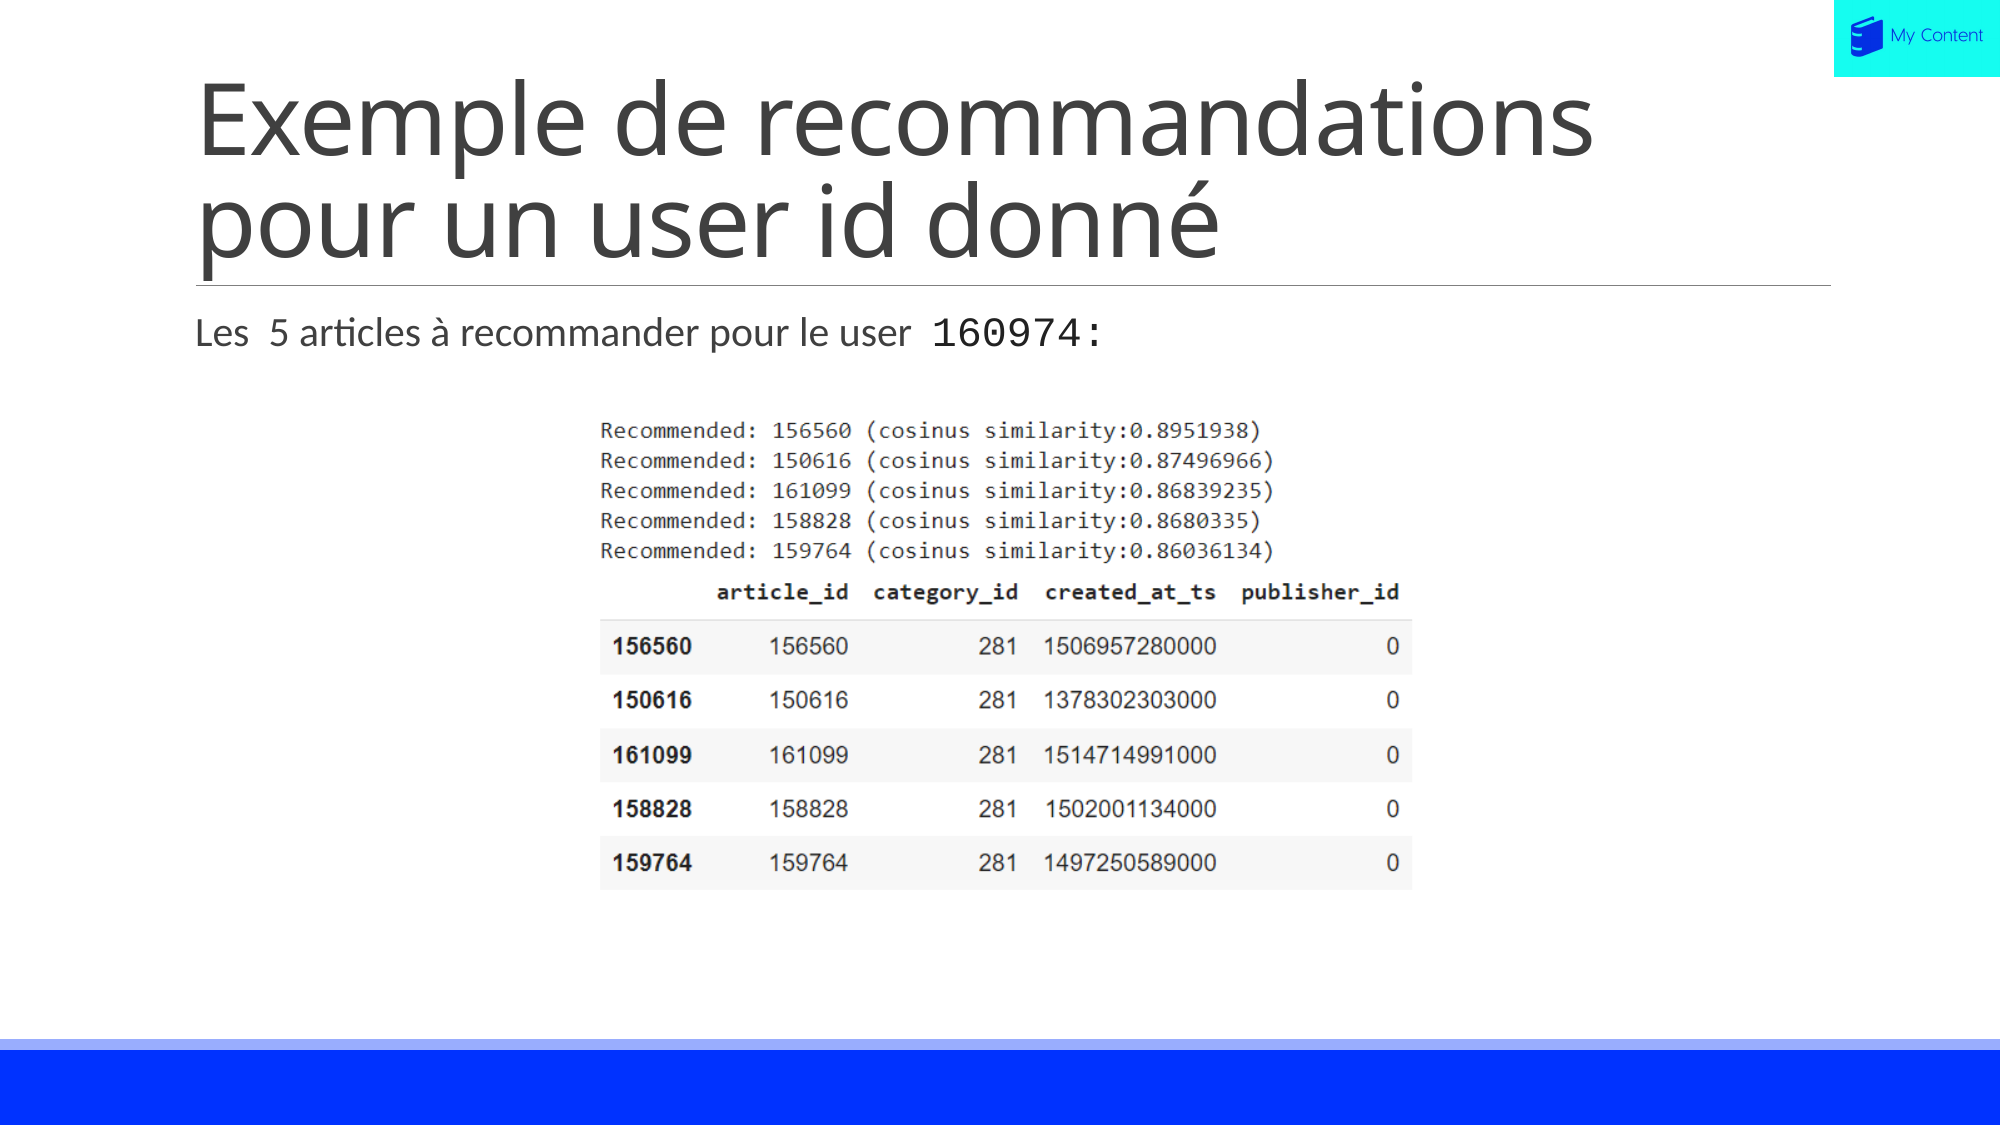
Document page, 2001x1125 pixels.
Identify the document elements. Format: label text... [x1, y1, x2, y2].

list Les 5 articles à recommander pour le user 160974: [180, 302, 1831, 963]
title Exemple de recommandations pour un user id donné [180, 47, 1831, 286]
picture [569, 413, 1431, 905]
picture [1834, 0, 2000, 77]
